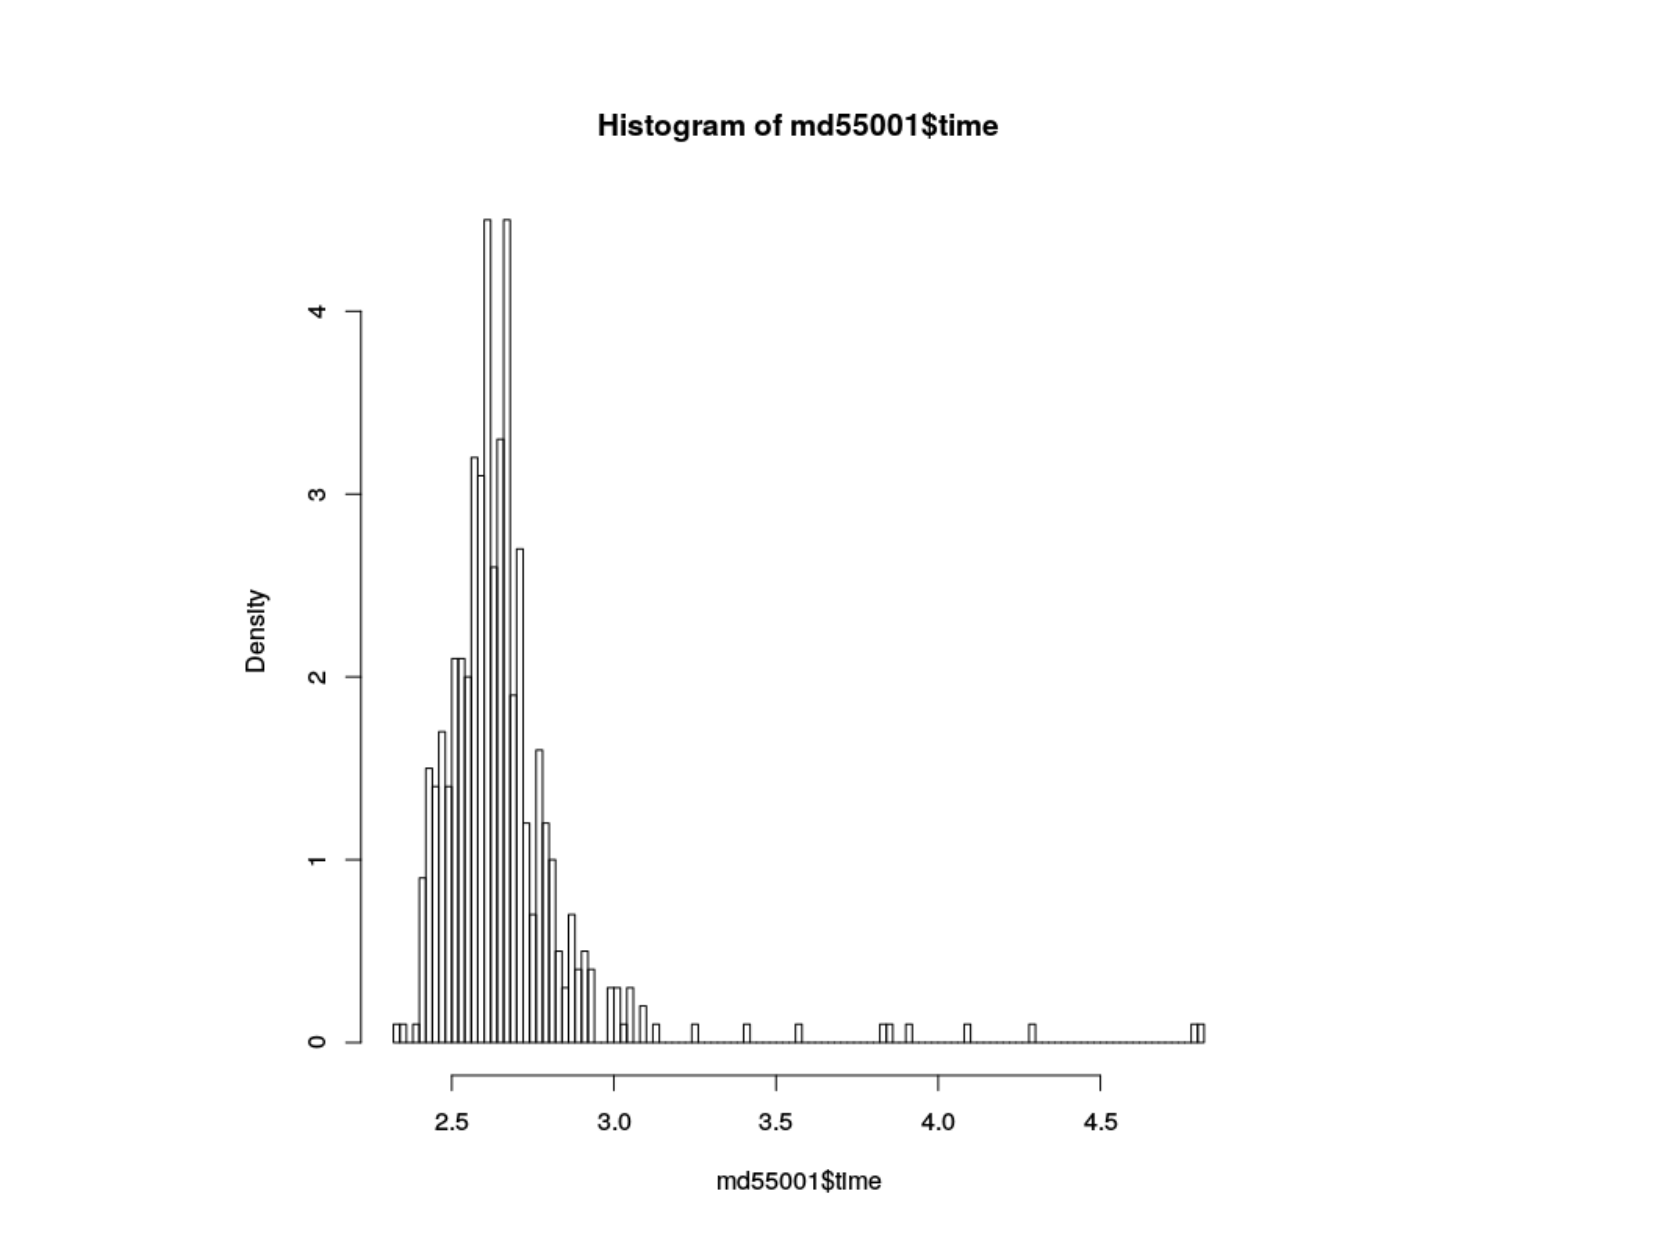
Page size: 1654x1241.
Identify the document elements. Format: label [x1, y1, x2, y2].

picture [238, 64, 1300, 1229]
